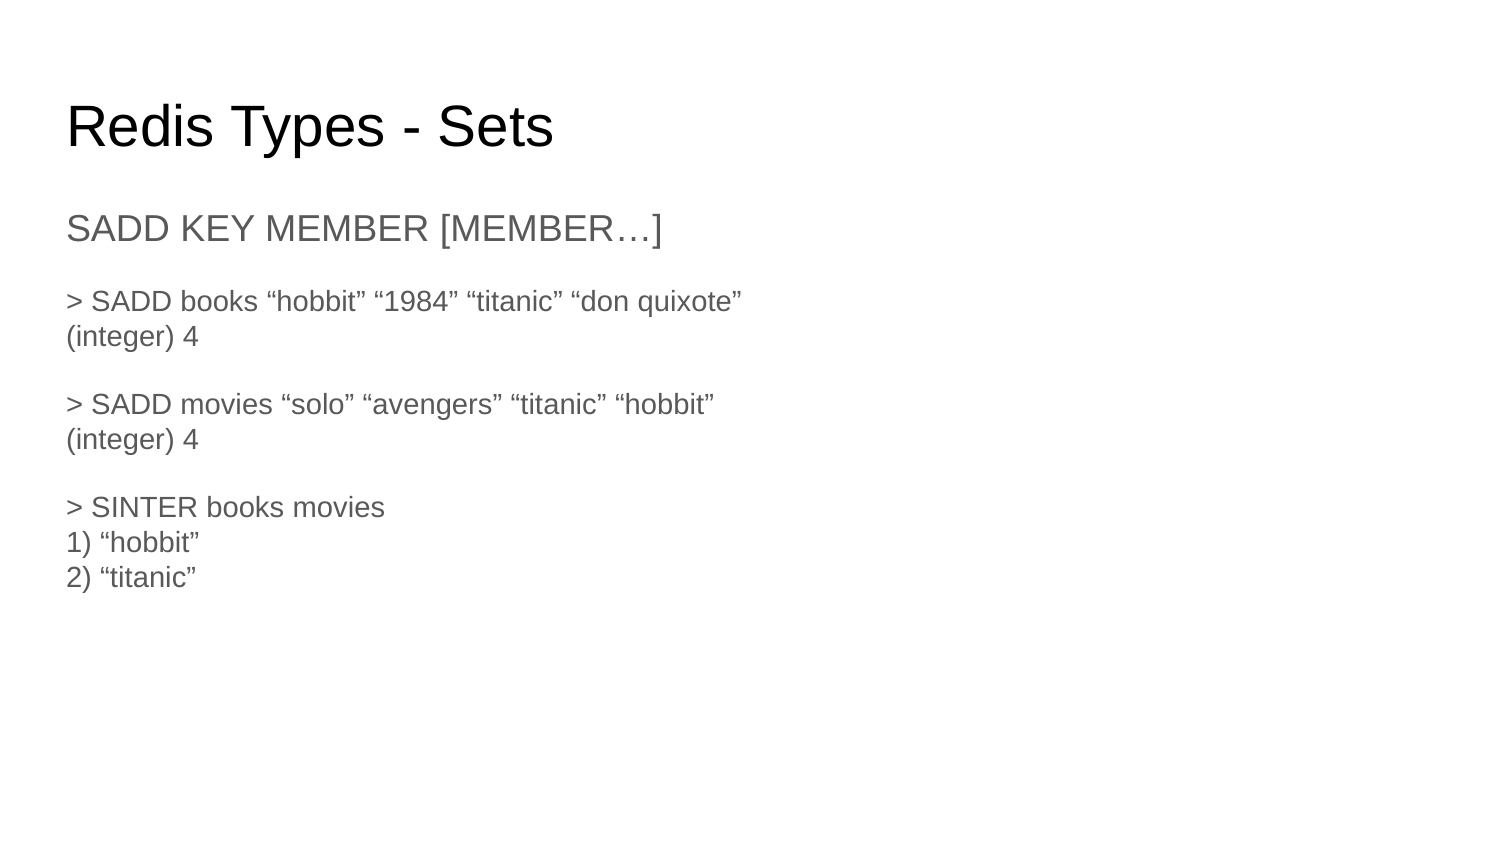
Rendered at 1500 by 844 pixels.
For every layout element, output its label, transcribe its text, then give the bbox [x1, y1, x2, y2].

list SADD KEY MEMBER [MEMBER…] > SADD books “hobbit” “1984” “titanic” “don quixote” (integer) 4 > SADD movies “solo” “avengers” “titanic” “hobbit” (integer) 4 > SINTER books movies 1) “hobbit” 2) “titanic” [51, 189, 1449, 750]
title Redis Types - Sets [51, 72, 1449, 167]
